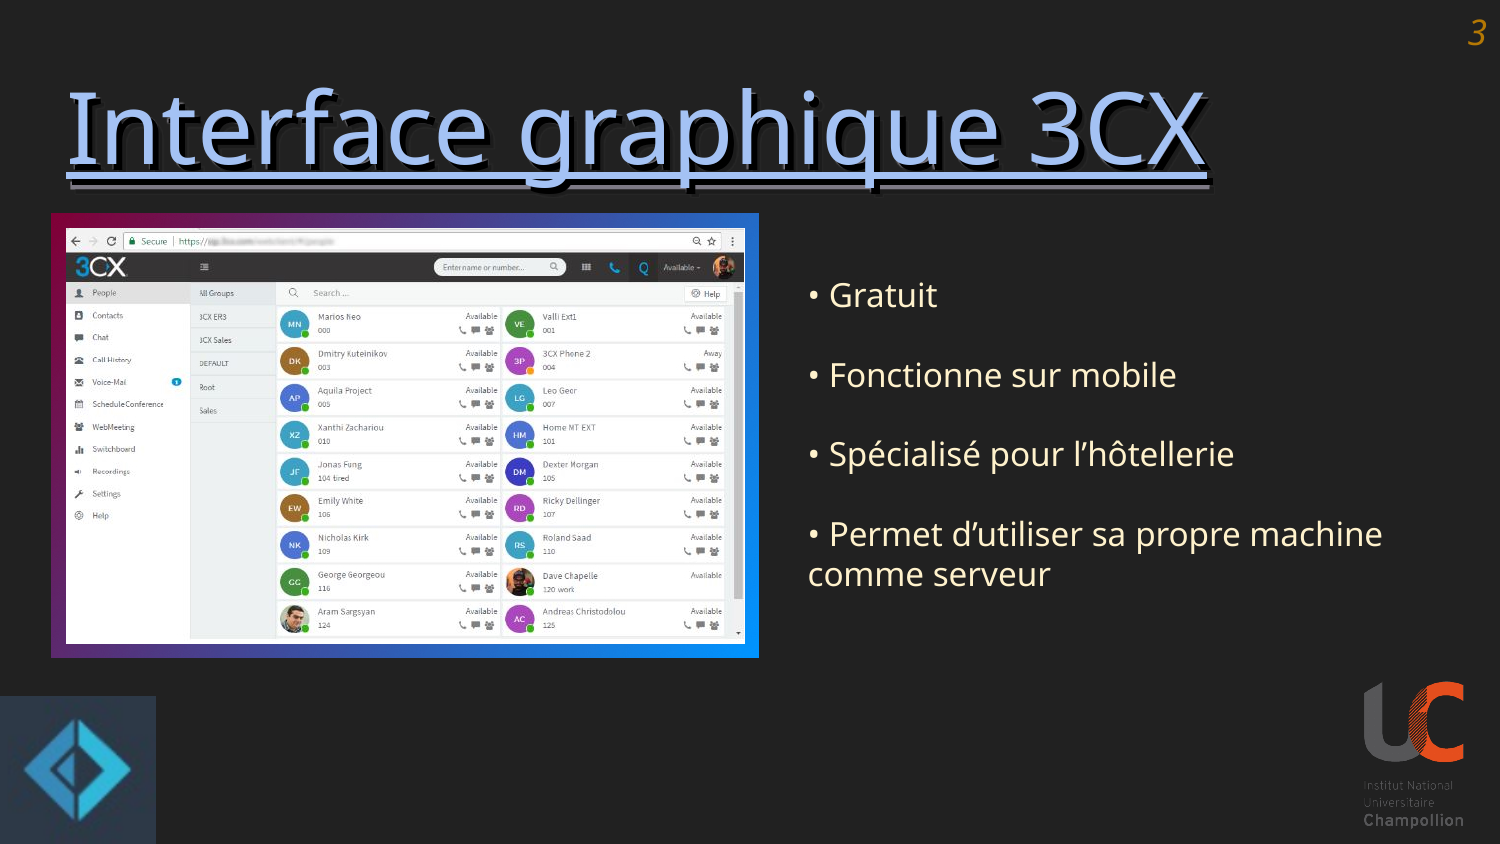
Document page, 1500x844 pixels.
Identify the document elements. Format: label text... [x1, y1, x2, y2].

picture [0, 696, 156, 844]
picture [1345, 663, 1482, 844]
text_box <number> [1452, 0, 1500, 71]
text_box • Gratuit • Fonctionne sur mobile • Spécialisé pour l’hôtellerie • Permet d’utiliser sa propre machine comme serveur [792, 258, 1500, 609]
picture [51, 230, 759, 658]
title Interface graphique 3CX [51, 49, 1500, 230]
